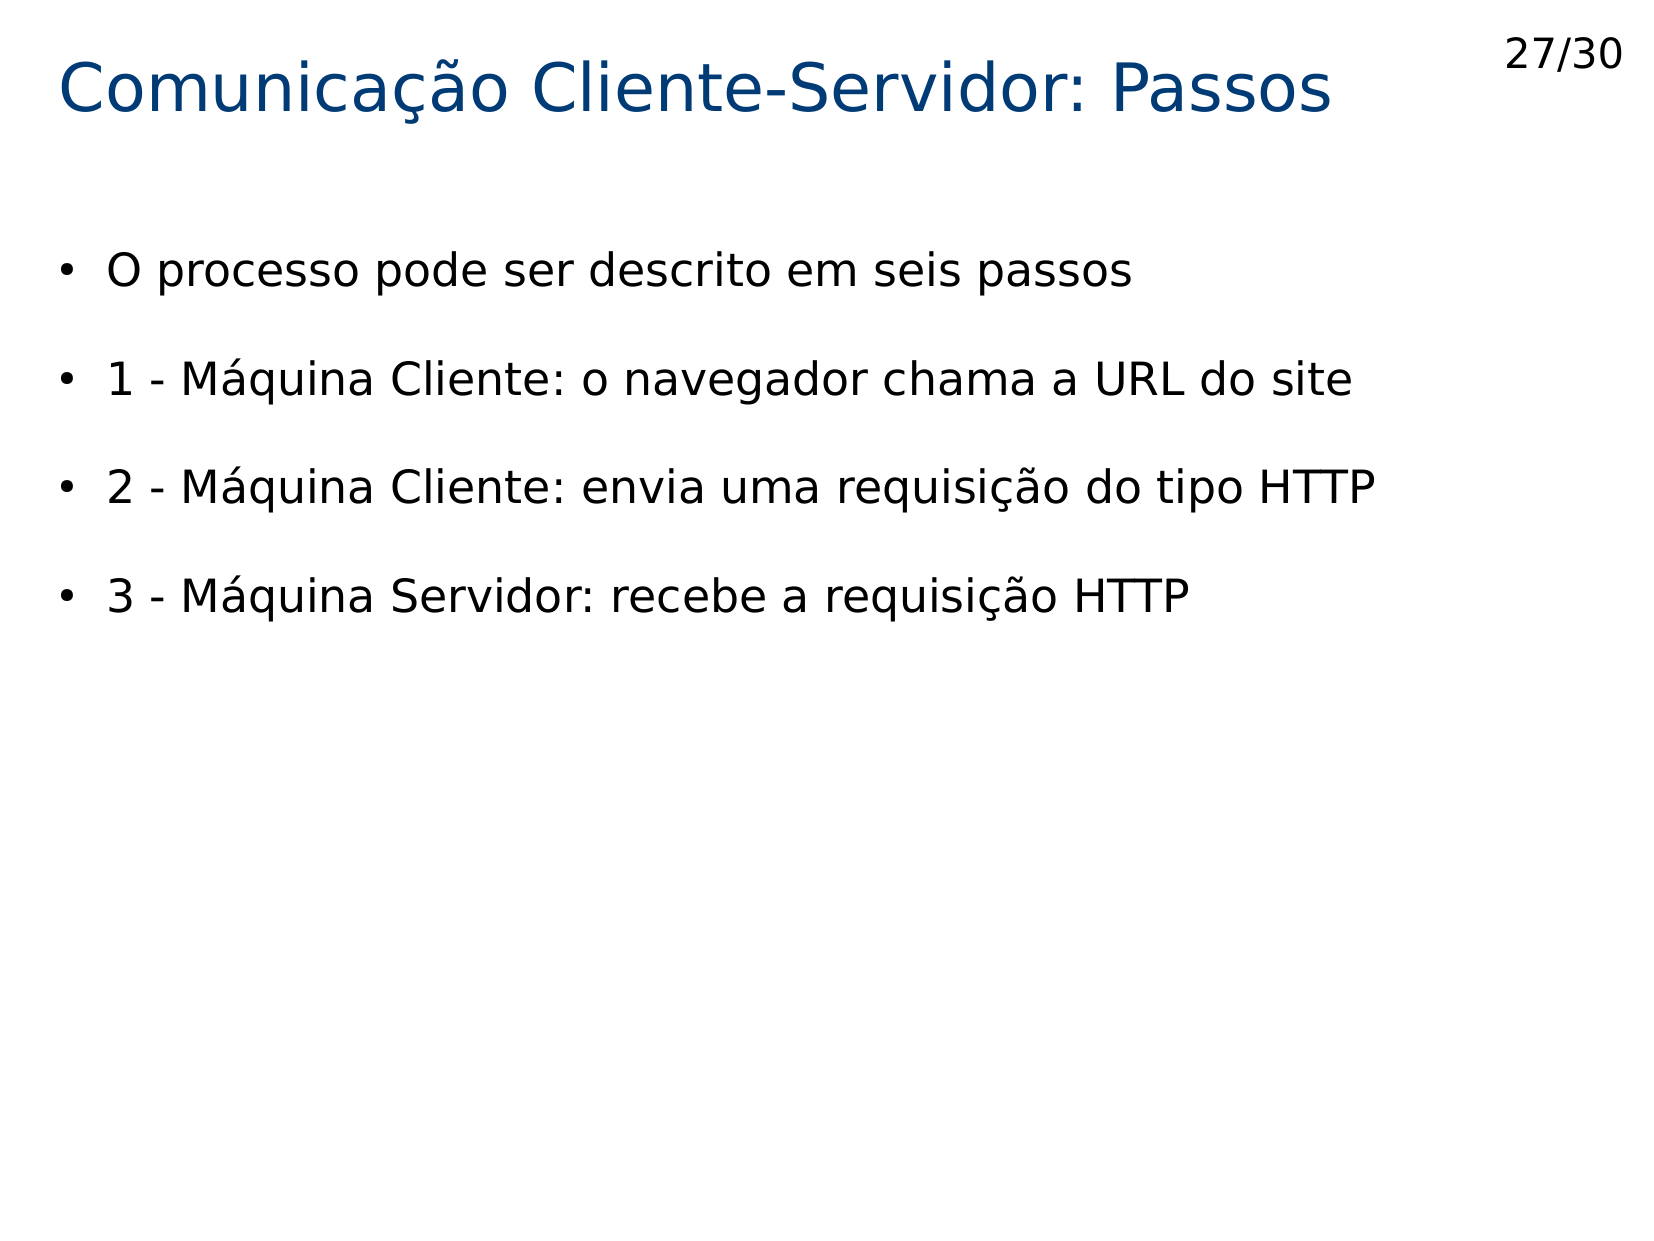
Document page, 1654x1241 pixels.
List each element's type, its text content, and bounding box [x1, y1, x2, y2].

title Comunicação Cliente-Servidor: Passos [59, 29, 1506, 148]
list O processo pode ser descrito em seis passos 1 - Máquina Cliente: o navegador chama a URL do site 2 - Máquina Cliente: envia uma requisição do tipo HTTP 3 - Máquina Servidor: recebe a requisição HTTP [59, 236, 1595, 1211]
